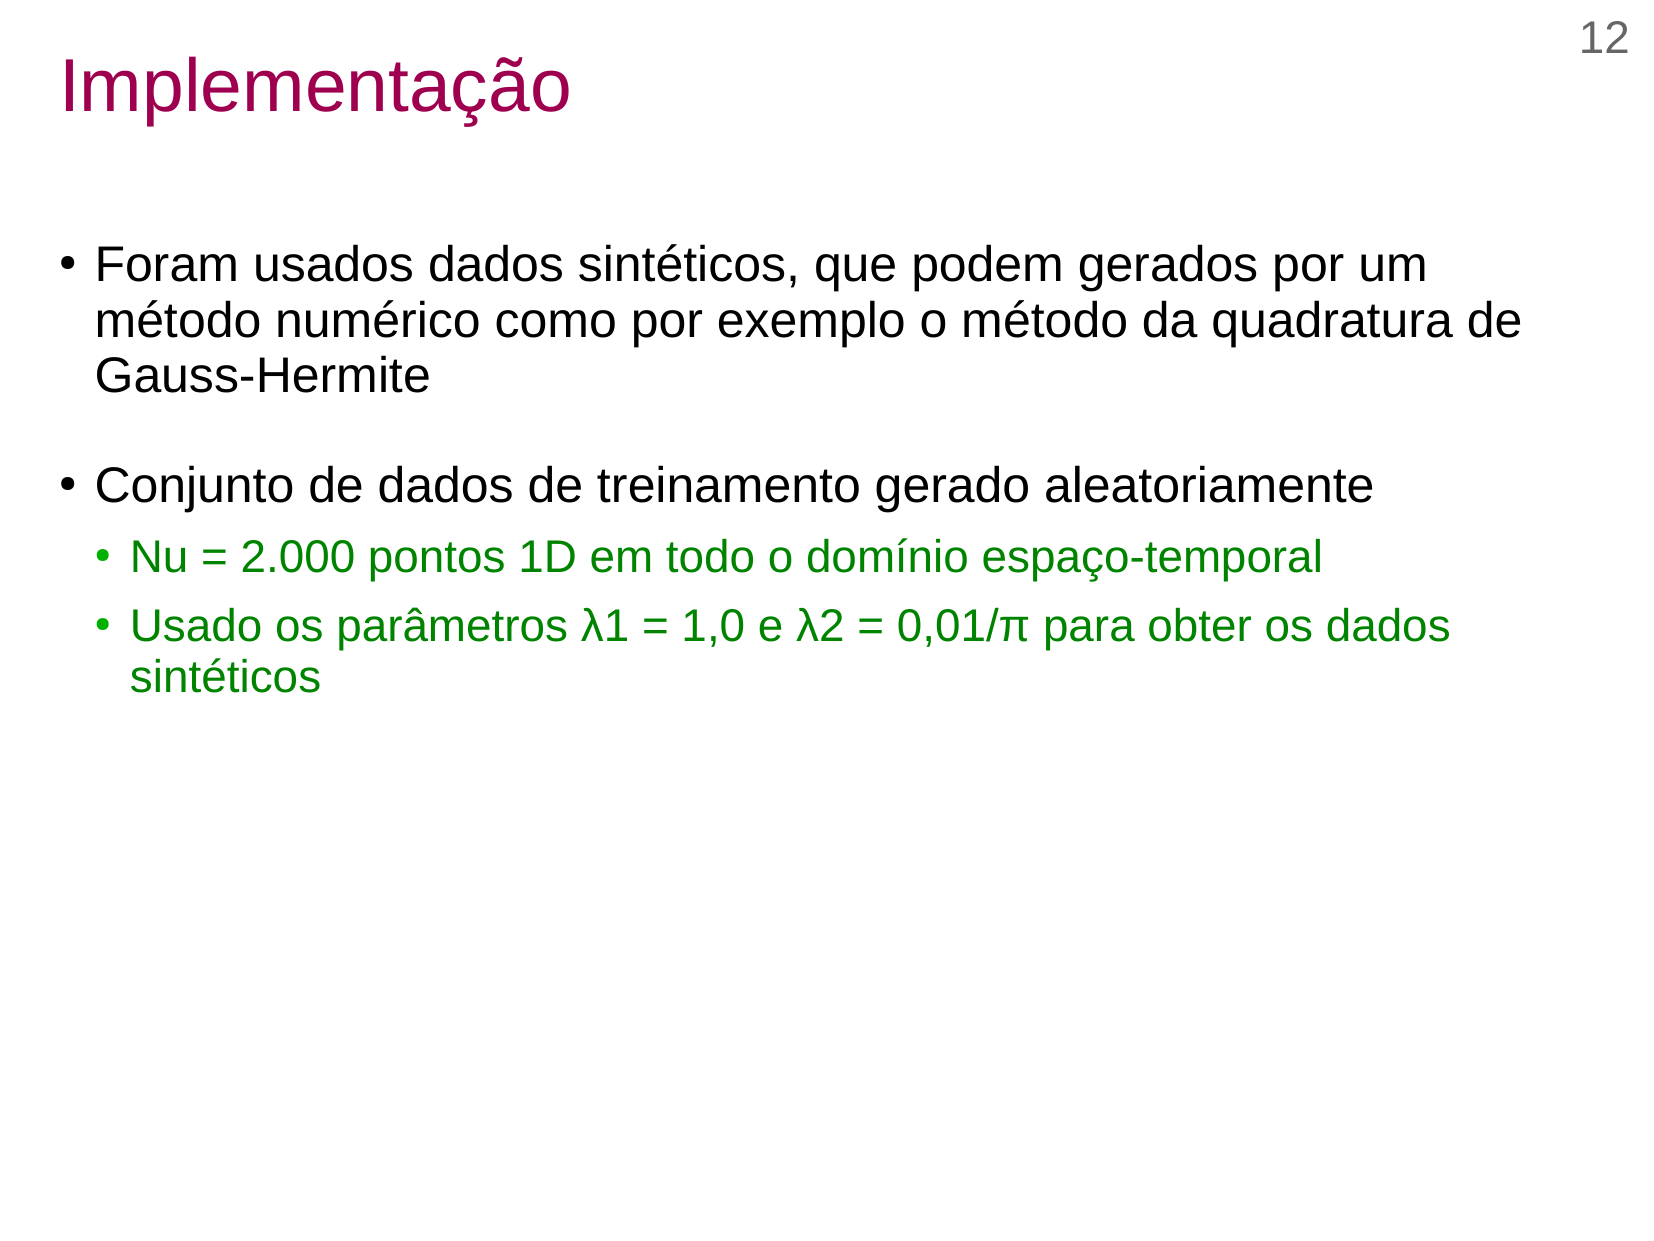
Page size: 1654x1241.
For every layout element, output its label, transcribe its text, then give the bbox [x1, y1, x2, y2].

list Foram usados dados sintéticos, que podem gerados por um método numérico como por exemplo o método da quadratura de Gauss-Hermite Conjunto de dados de treinamento gerado aleatoriamente Nu = 2.000 pontos 1D em todo o domínio espaço-temporal Usado os parâmetros λ1 = 1,0 e λ2 = 0,01/π para obter os dados sintéticos [59, 236, 1595, 1211]
title Implementação [59, 29, 1595, 148]
